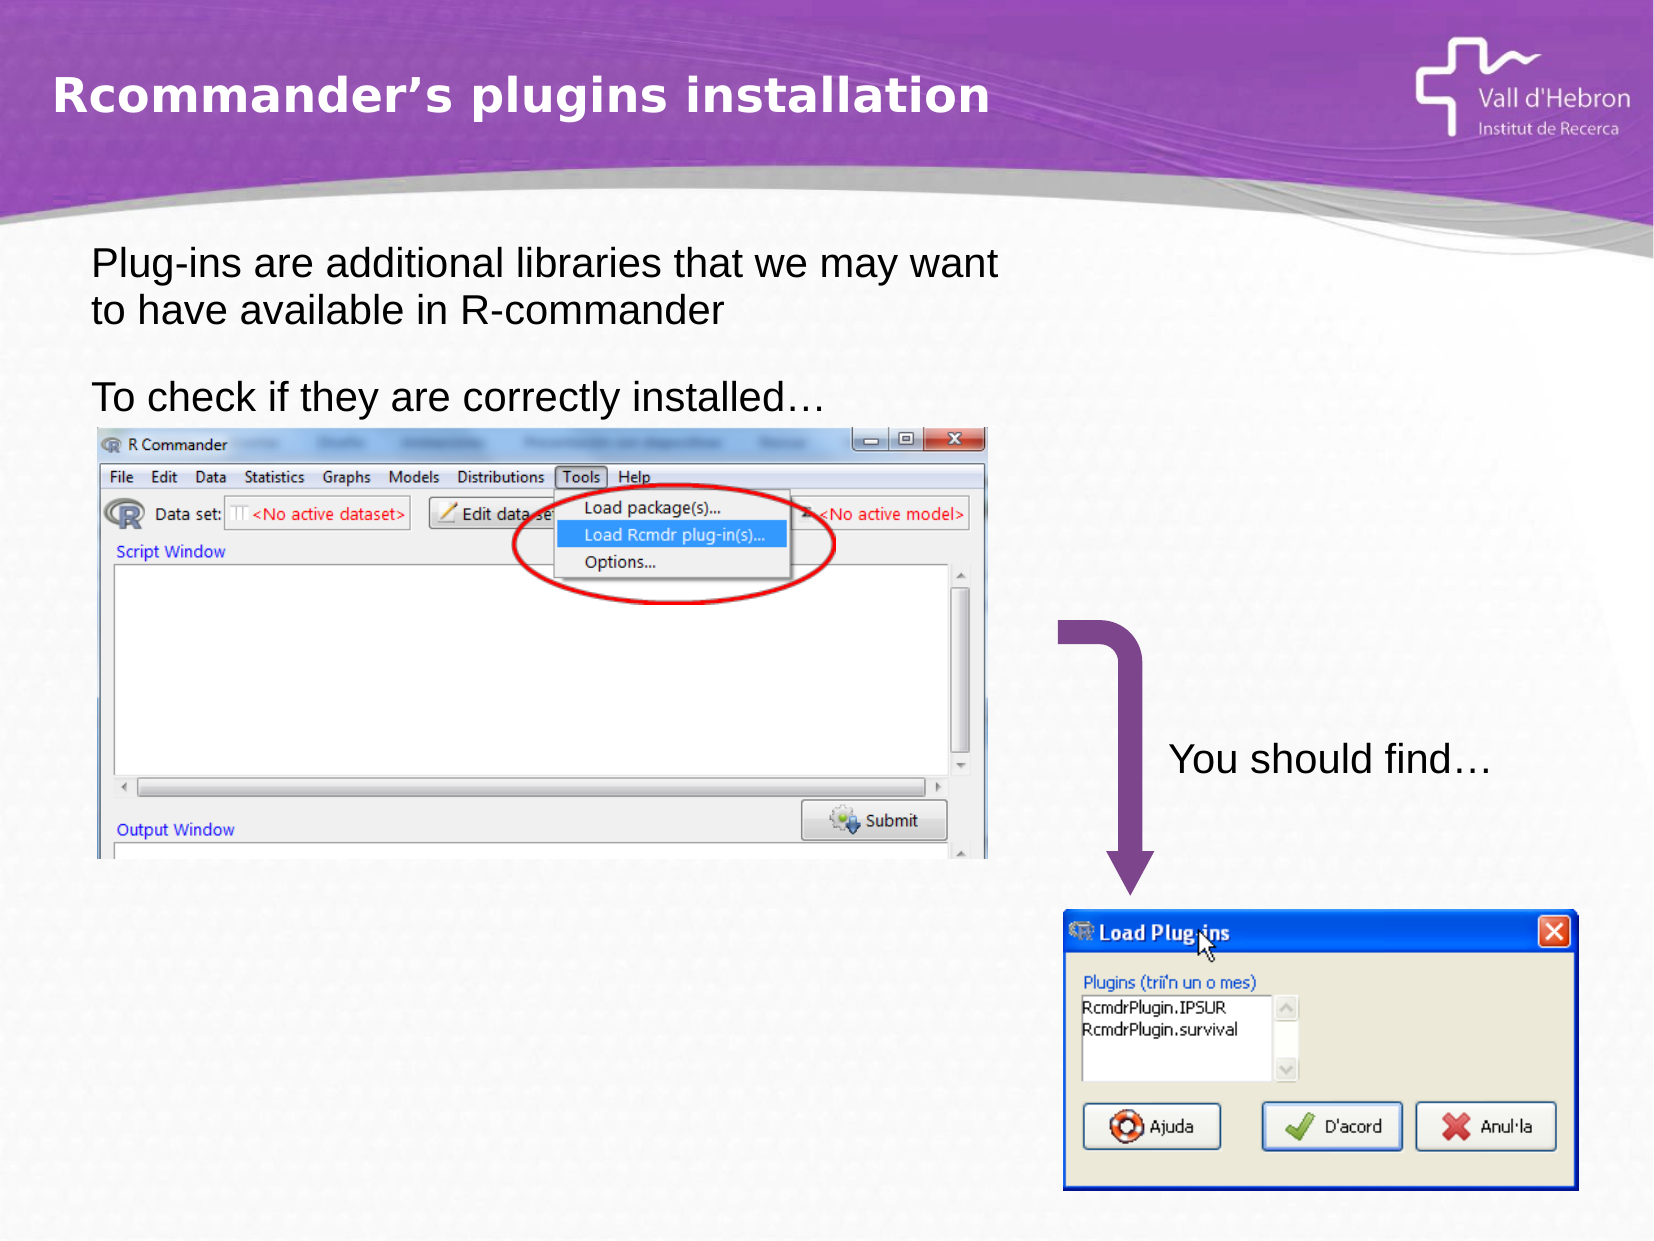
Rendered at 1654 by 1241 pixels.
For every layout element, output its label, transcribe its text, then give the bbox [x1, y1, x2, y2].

text_box To check if they are correctly installed… [91, 374, 853, 421]
text_box You should find… [1168, 735, 1506, 783]
text_box [1057, 620, 1155, 896]
text_box Plug-ins are additional libraries that we may want to have available in R-commander [91, 240, 1038, 360]
picture [0, 0, 1654, 1241]
text_box Rcommander’s plugins installation [51, 67, 996, 134]
